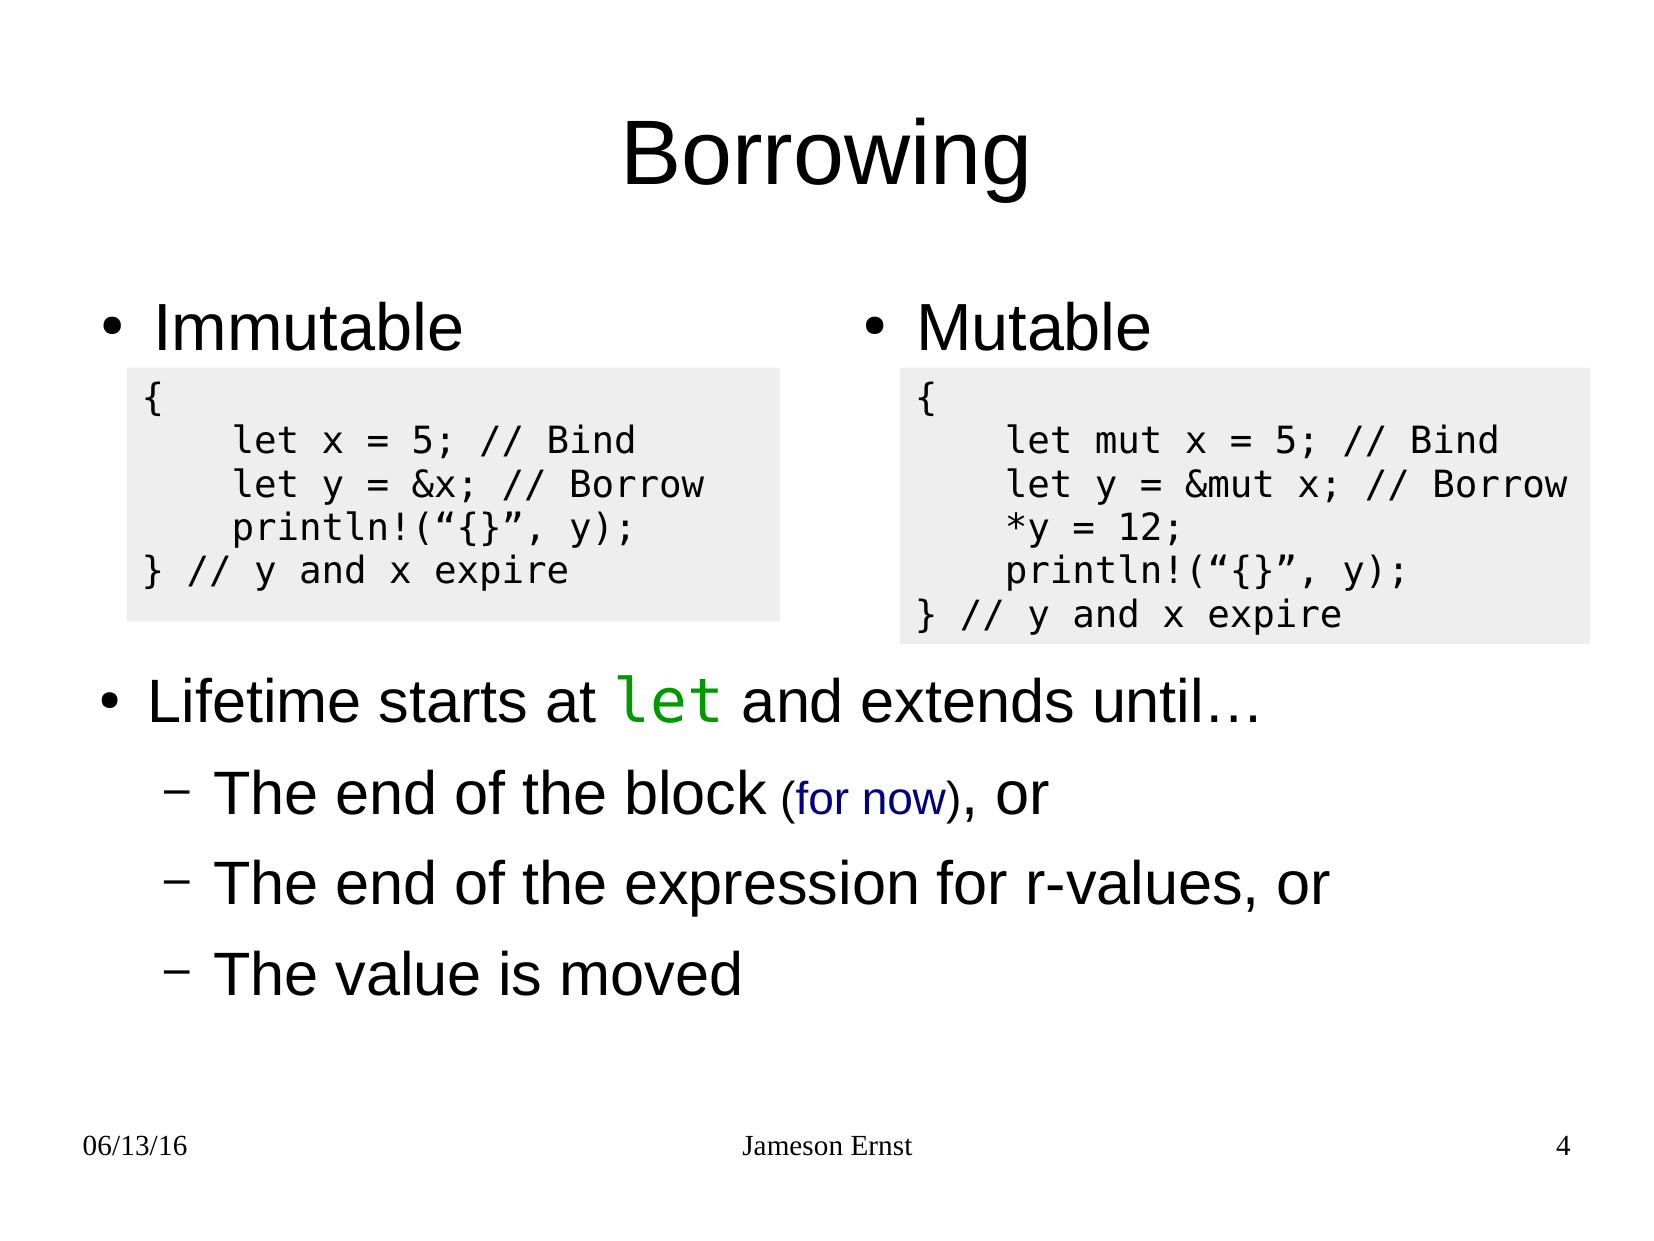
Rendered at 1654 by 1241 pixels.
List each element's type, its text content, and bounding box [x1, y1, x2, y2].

text_box { let x = 5; // Bind let y = &x; // Borrow println!(“{}”, y); } // y and x expire [126, 367, 781, 622]
list Immutable [82, 290, 809, 634]
list Mutable [845, 290, 1572, 634]
title Borrowing [82, 49, 1571, 257]
text_box { let mut x = 5; // Bind let y = &mut x; // Borrow *y = 12; println!(“{}”, y); } // y and x expire [900, 367, 1591, 644]
list Lifetime starts at let and extends until… The end of the block (for now), or The end of the expression for r-values, or The value is moved [82, 665, 1571, 1009]
